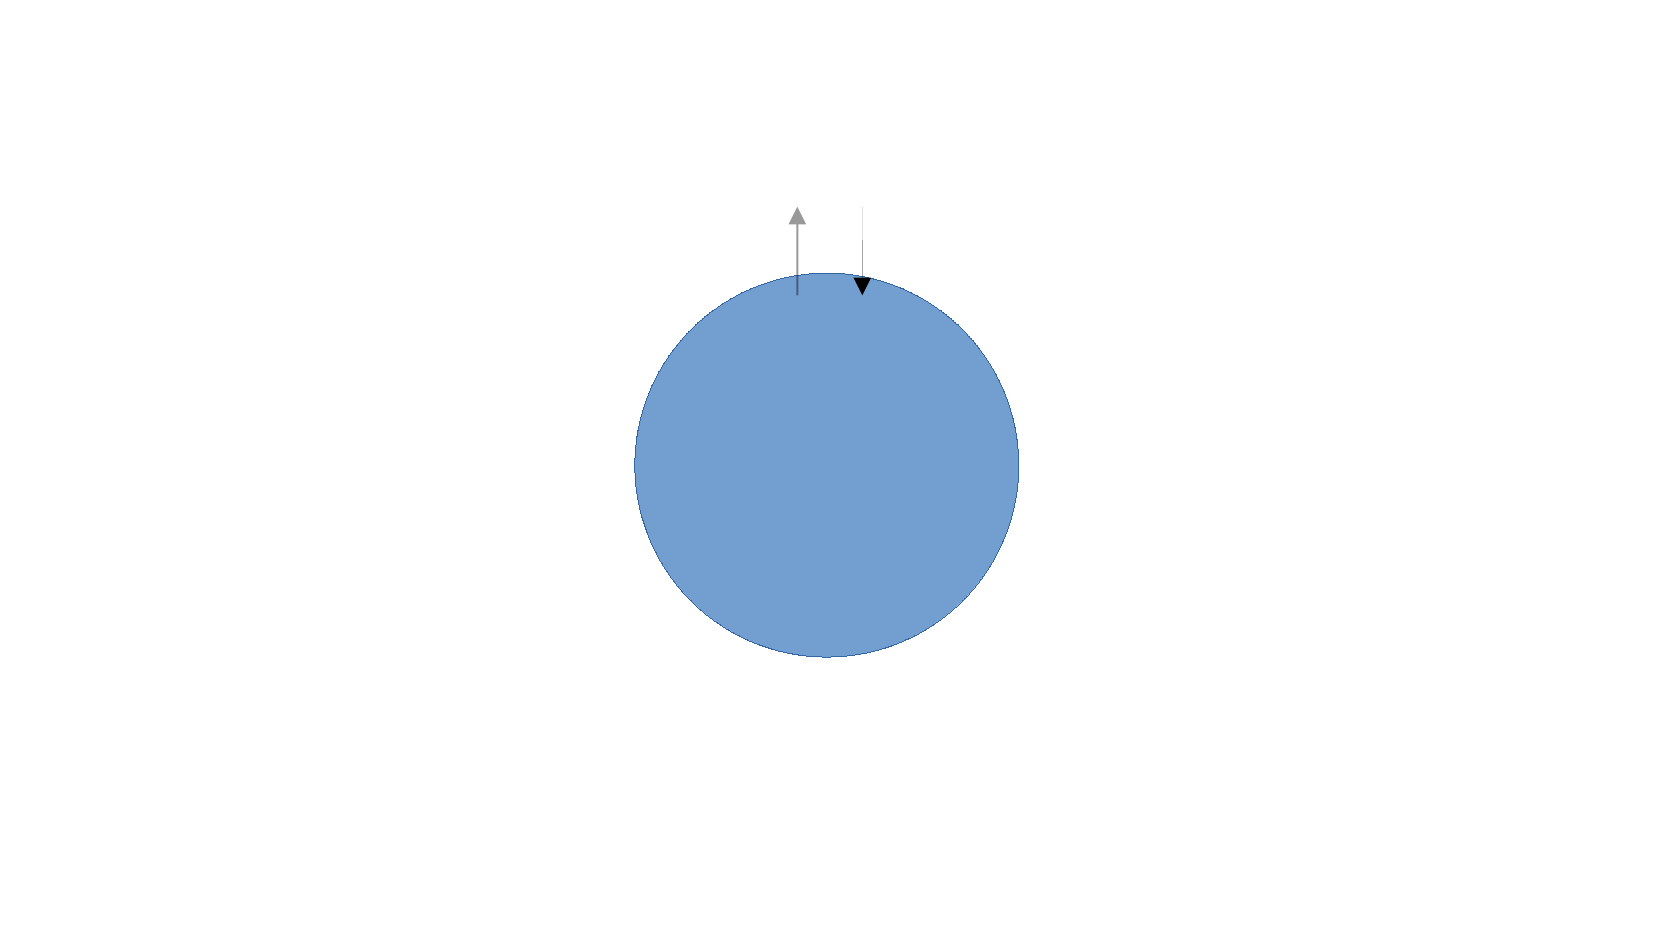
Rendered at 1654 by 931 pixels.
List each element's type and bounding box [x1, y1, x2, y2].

text_box [634, 269, 1019, 658]
